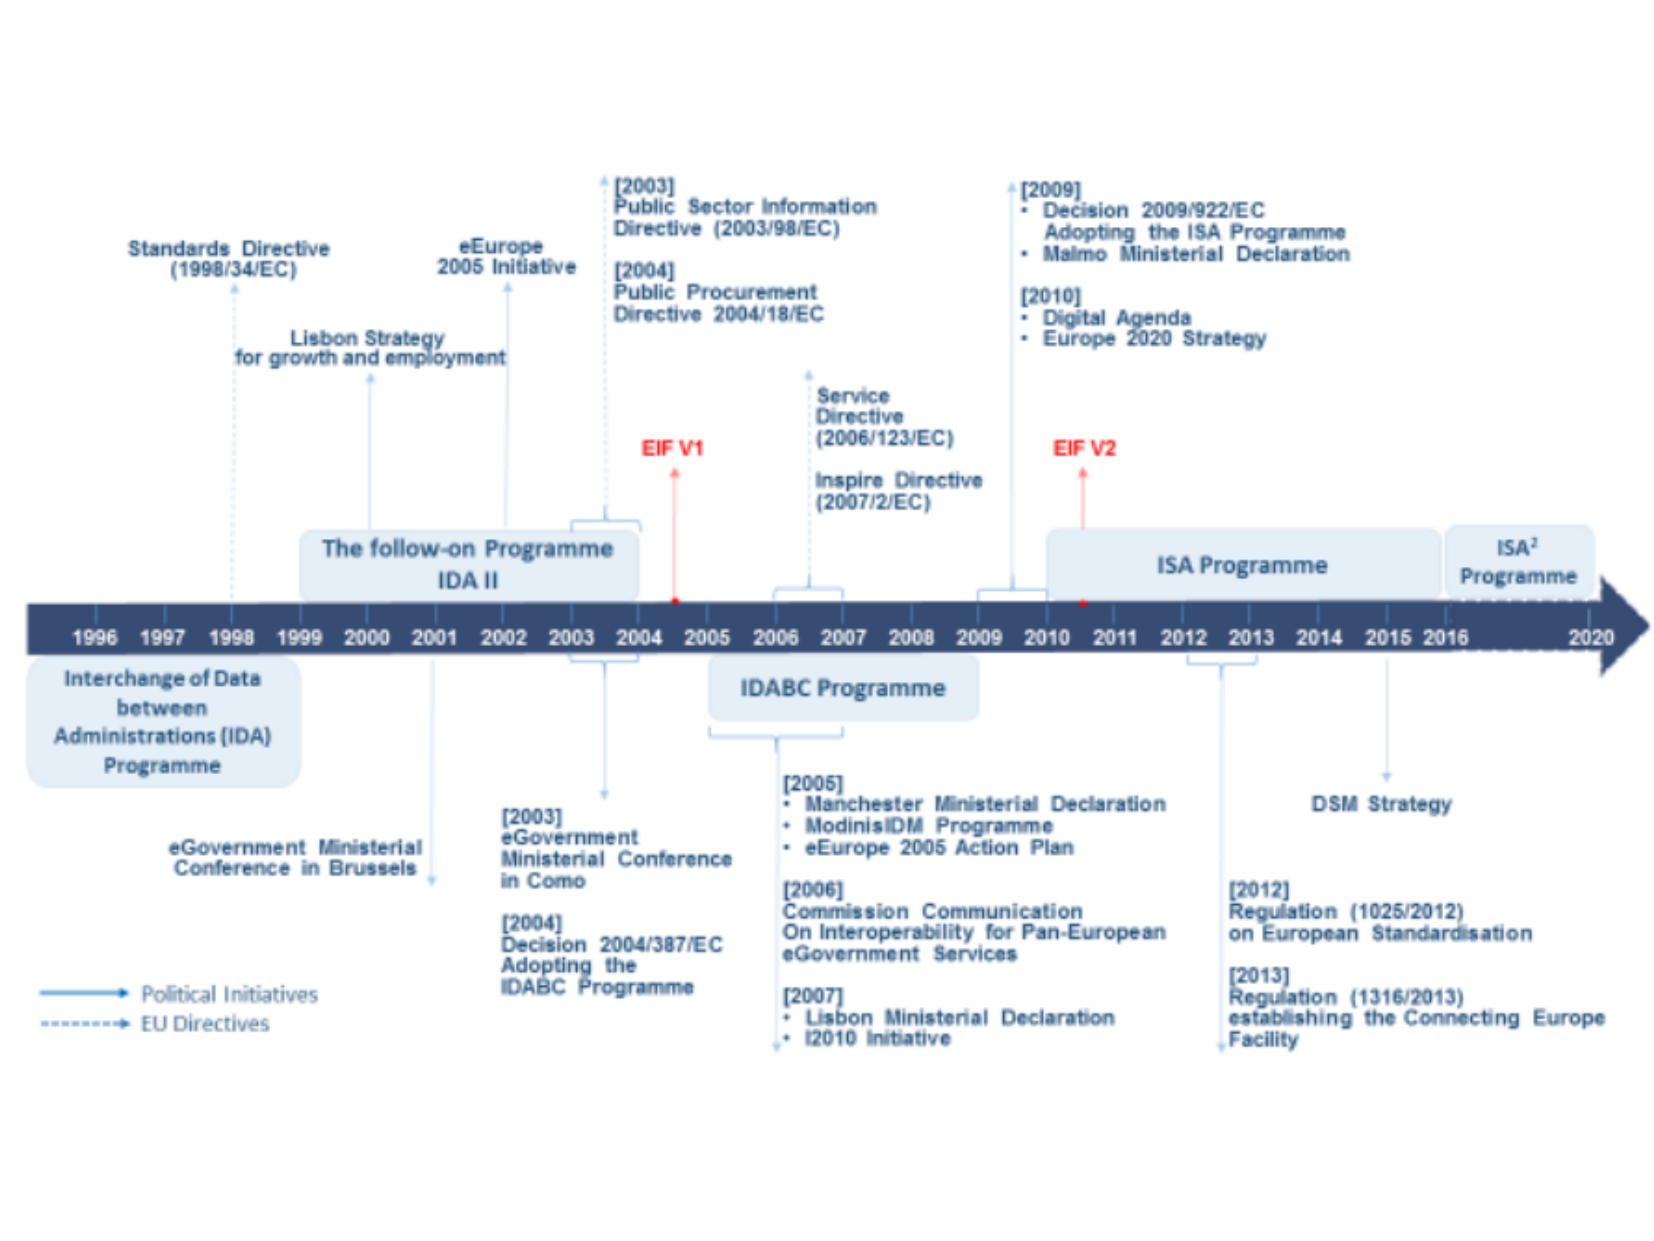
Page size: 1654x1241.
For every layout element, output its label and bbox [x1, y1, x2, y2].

picture [0, 135, 1654, 1075]
